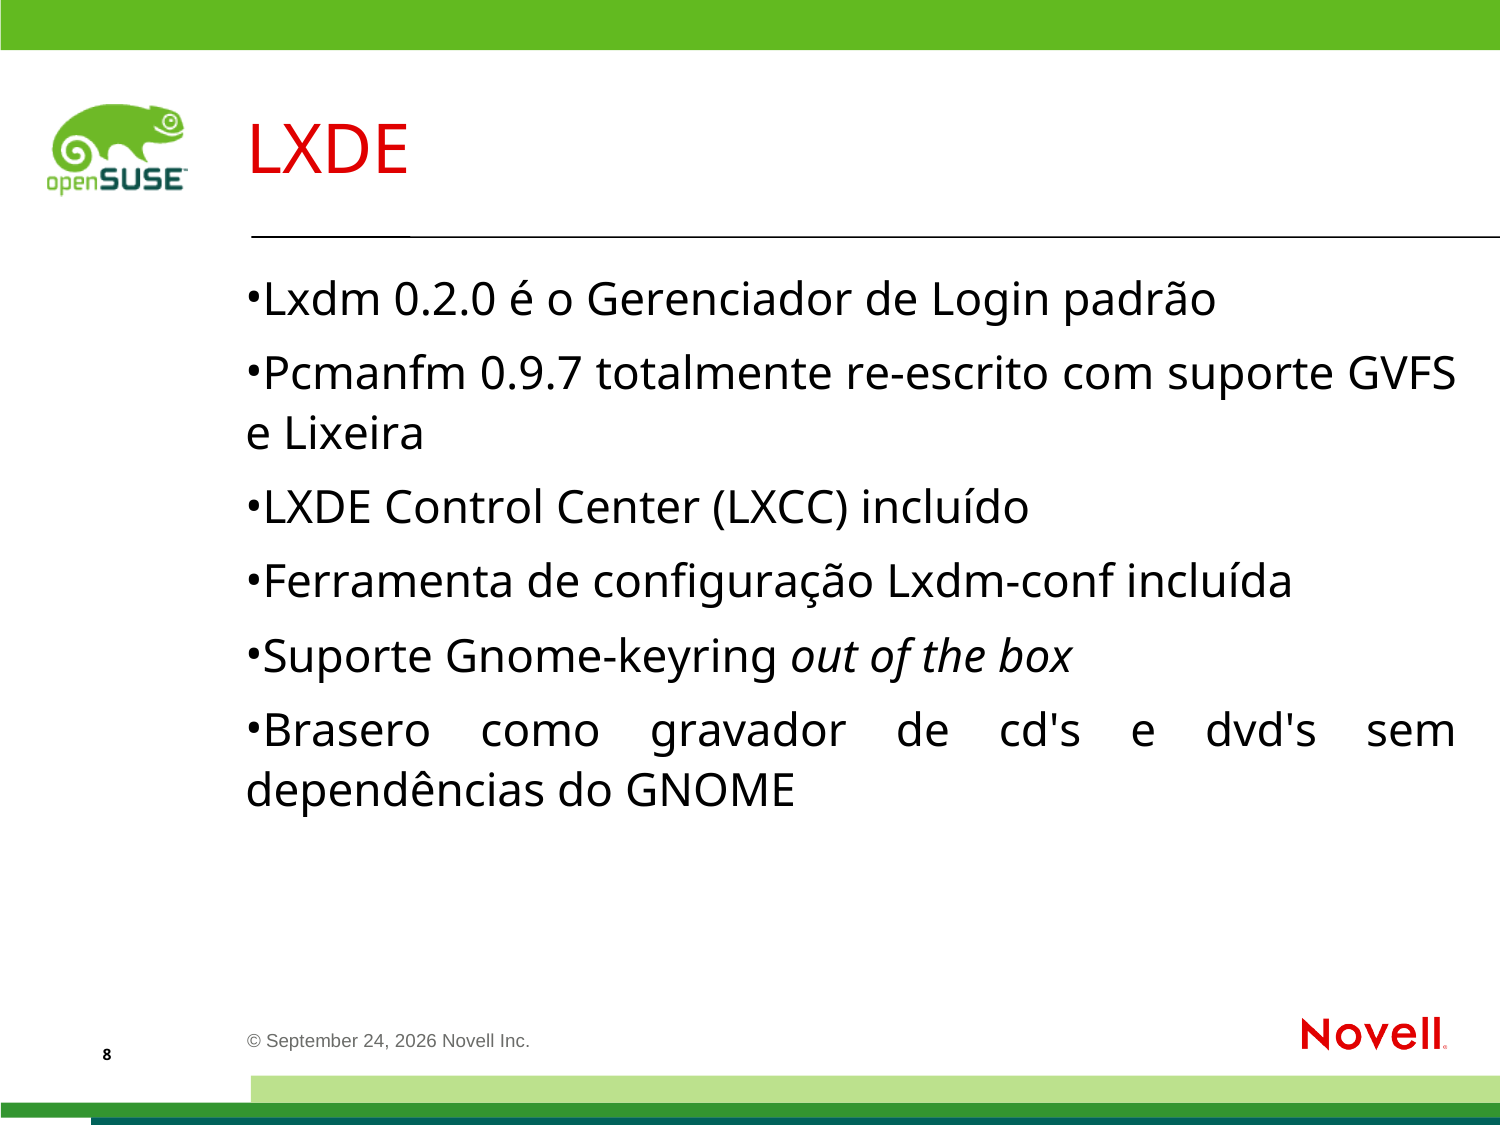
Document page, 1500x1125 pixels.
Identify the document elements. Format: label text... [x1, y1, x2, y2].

picture [47, 104, 188, 197]
list Lxdm 0.2.0 é o Gerenciador de Login padrão Pcmanfm 0.9.7 totalmente re-escrito com suporte GVFS e Lixeira LXDE Control Center (LXCC) incluído Ferramenta de configuração Lxdm-conf incluída Suporte Gnome-keyring out of the box Brasero como gravador de cd's e dvd's sem dependências do GNOME [245, 267, 1458, 1010]
picture [1295, 1011, 1453, 1056]
title LXDE [246, 68, 1409, 231]
